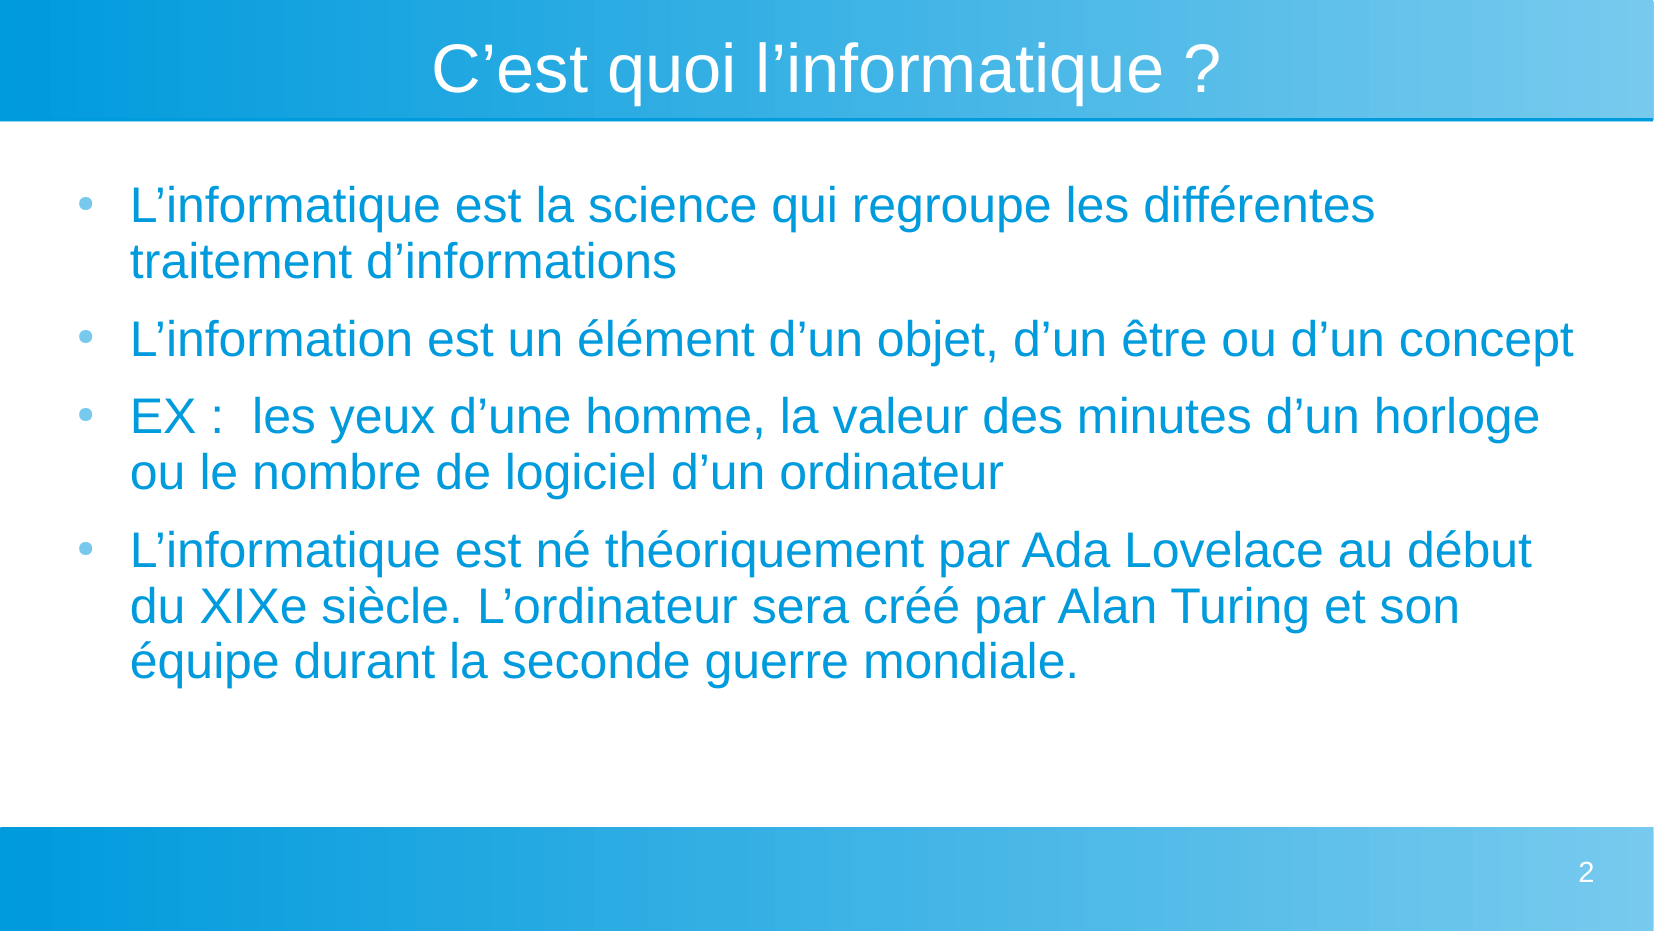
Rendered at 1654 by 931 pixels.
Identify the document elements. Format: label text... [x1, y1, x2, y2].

list L’informatique est la science qui regroupe les différentes traitement d’informations L’information est un élément d’un objet, d’un être ou d’un concept EX : les yeux d’une homme, la valeur des minutes d’un horloge ou le nombre de logiciel d’un ordinateur L’informatique est né théoriquement par Ada Lovelace au début du XIXe siècle. L’ordinateur sera créé par Alan Turing et son équipe durant la seconde guerre mondiale. [59, 177, 1595, 768]
title C’est quoi l’informatique ? [59, 29, 1595, 108]
